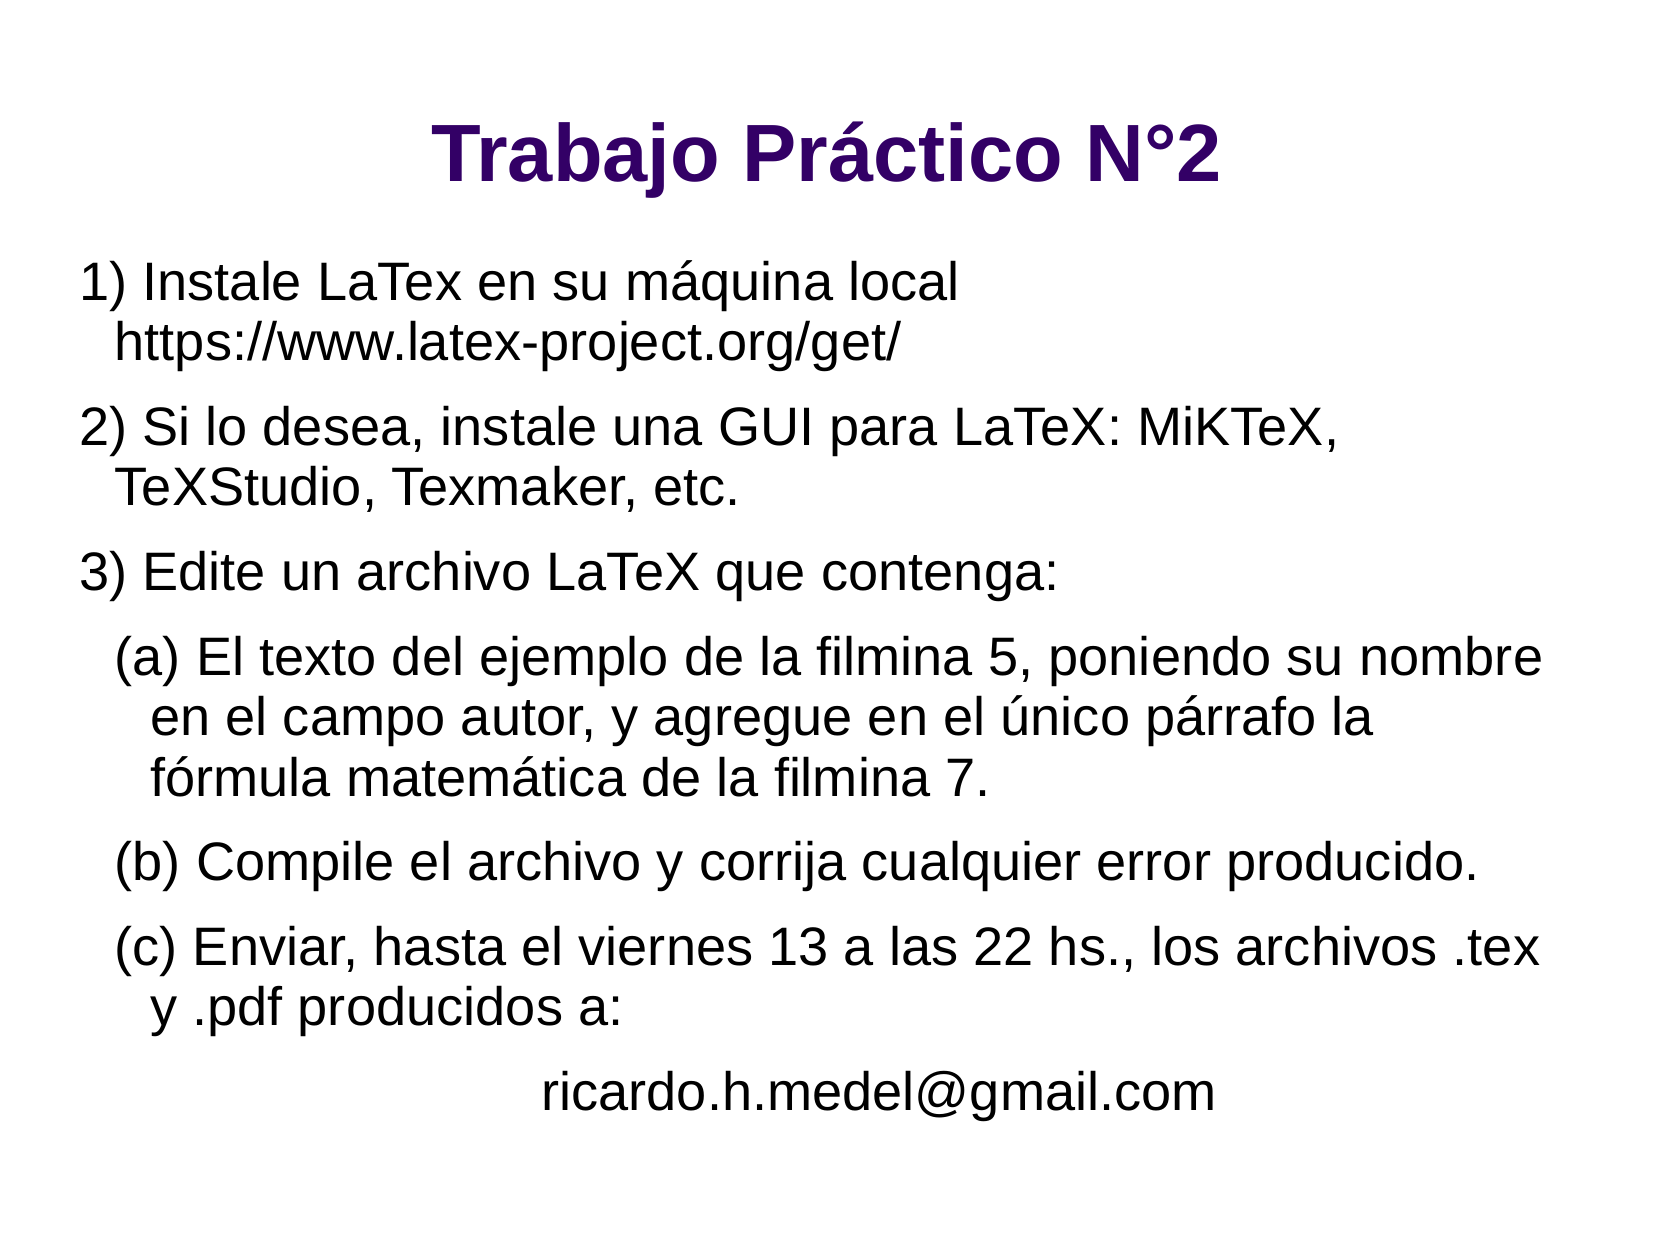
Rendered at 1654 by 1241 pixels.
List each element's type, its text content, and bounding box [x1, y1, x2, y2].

title Trabajo Práctico N°2 [82, 49, 1571, 257]
subtitle Instale LaTex en su máquina local https://www.latex-project.org/get/ Si lo desea, instale una GUI para LaTeX: MiKTeX, TeXStudio, Texmaker, etc. Edite un archivo LaTeX que contenga: El texto del ejemplo de la filmina 5, poniendo su nombre en el campo autor, y agregue en el único párrafo la fórmula matemática de la filmina 7. Compile el archivo y corrija cualquier error producido. Enviar, hasta el viernes 13 a las 22 hs., los archivos .tex y .pdf producidos a: ricardo.h.medel@gmail.com [79, 251, 1567, 1207]
